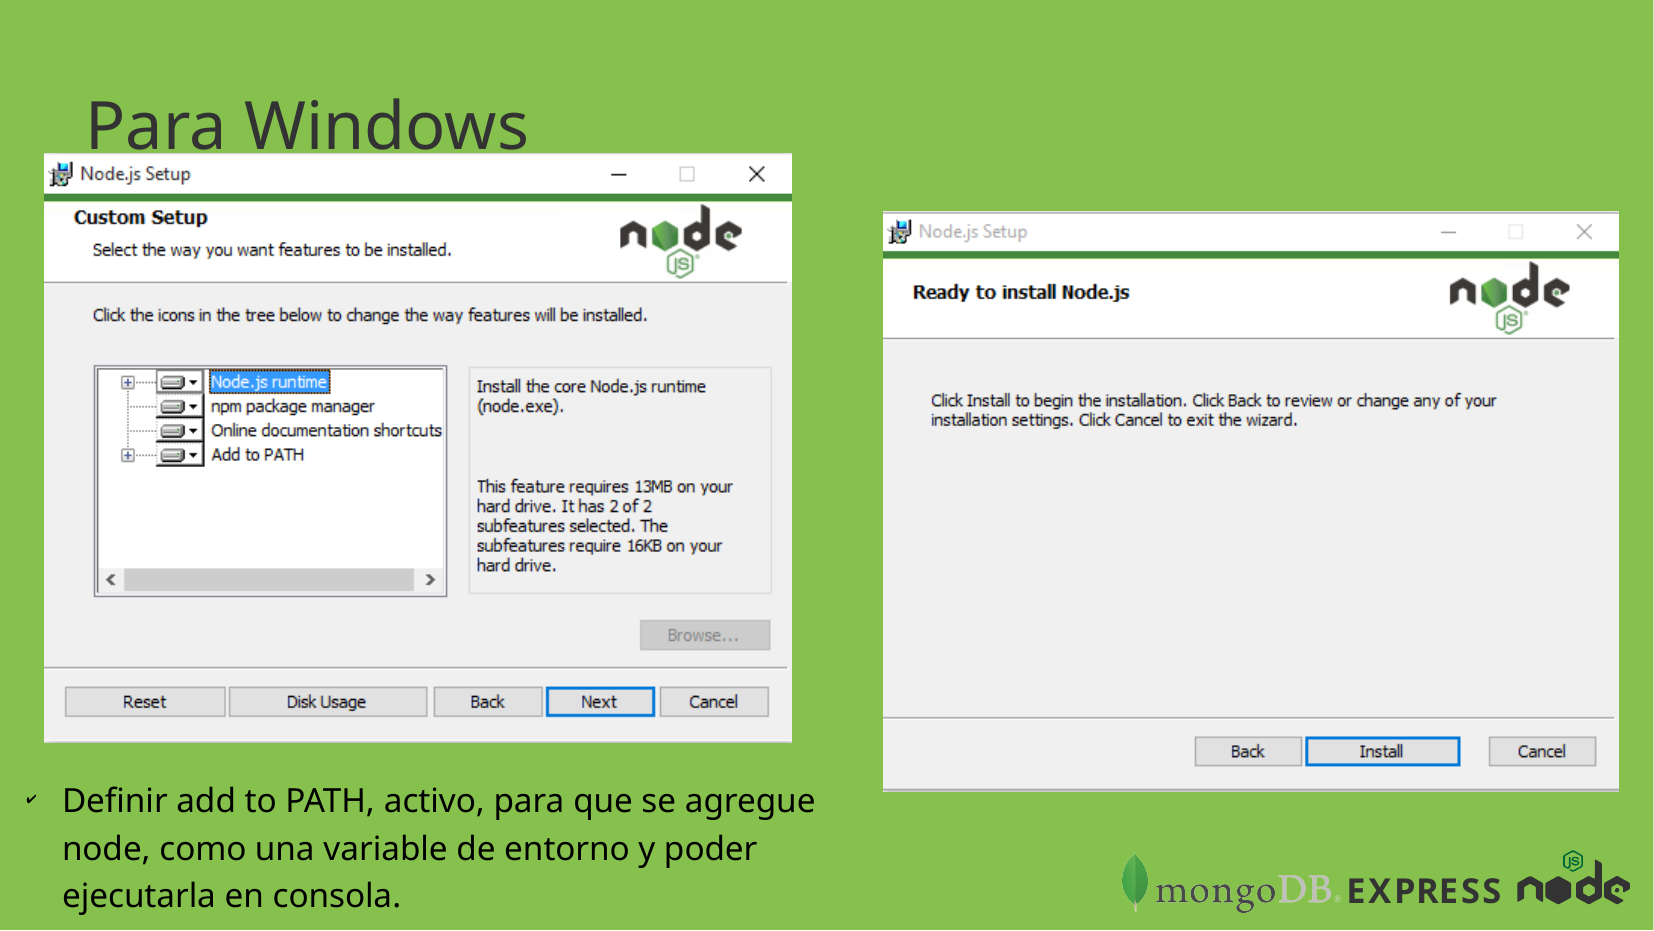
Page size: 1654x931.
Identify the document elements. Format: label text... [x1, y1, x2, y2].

picture [1346, 850, 1630, 914]
picture [883, 211, 1619, 792]
picture [1122, 852, 1341, 913]
text_box Definir add to PATH, activo, para que se agregue node, como una variable de entorno y poder ejecutarla en consola. [11, 767, 910, 931]
picture [44, 153, 792, 743]
text_box Para Windows [70, 70, 910, 146]
